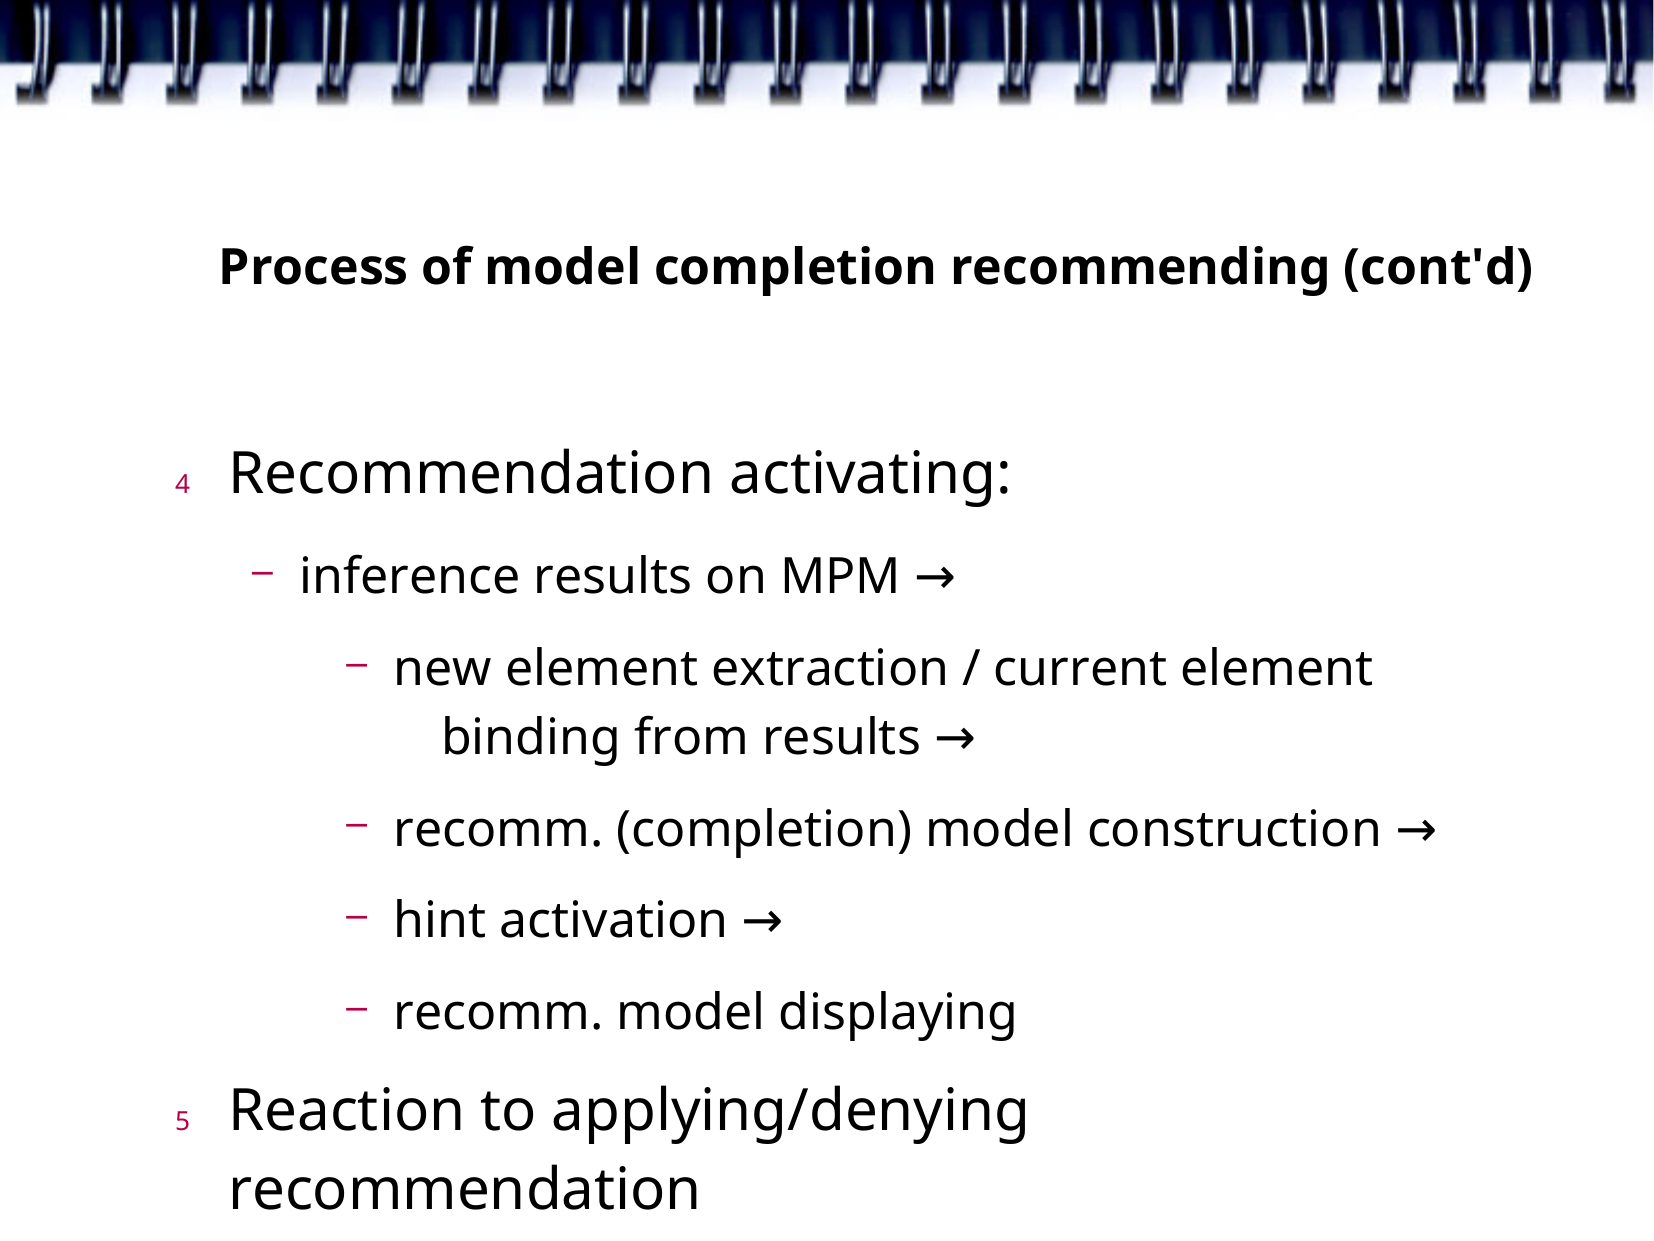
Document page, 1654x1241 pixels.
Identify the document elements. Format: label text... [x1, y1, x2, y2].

title Process of model completion recommending (cont'd) [139, 161, 1535, 370]
list Recommendation activating: inference results on MPM → new element extraction / current element binding from results → recomm. (completion) model construction → hint activation → recomm. model displaying Reaction to applying/denying recommendation [157, 431, 1516, 1140]
picture [0, 0, 1654, 121]
